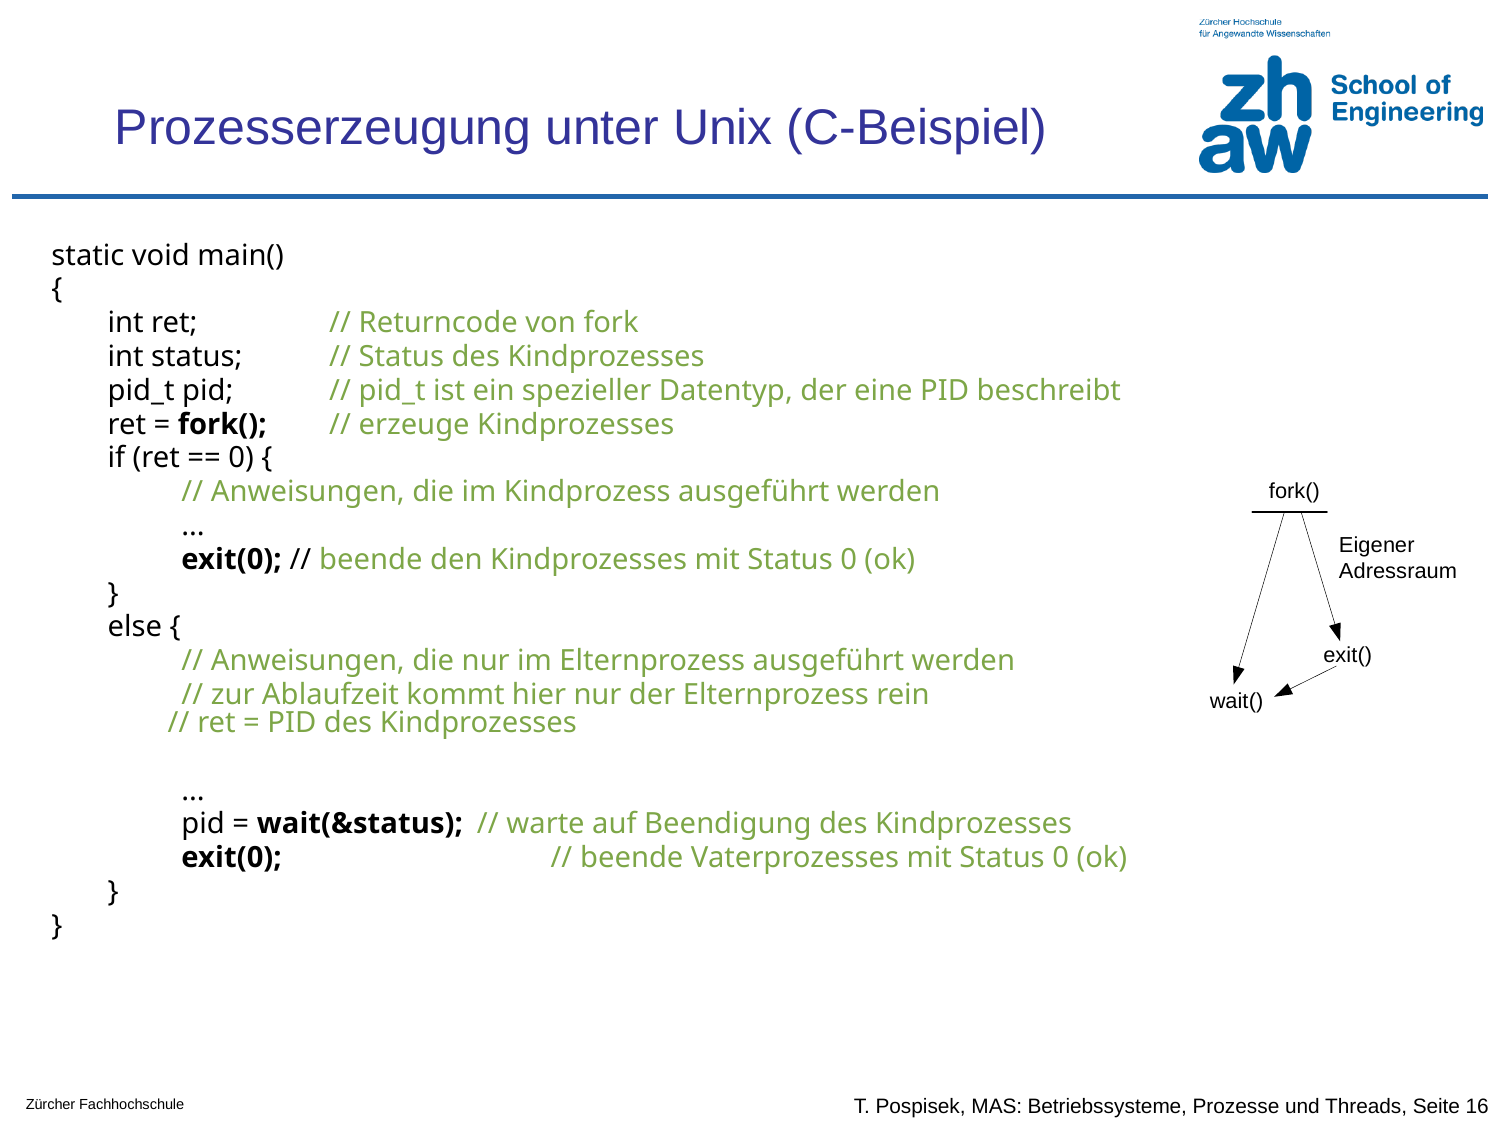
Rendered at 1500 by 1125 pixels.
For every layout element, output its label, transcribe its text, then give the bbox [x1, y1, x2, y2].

picture [1176, 450, 1500, 745]
title Prozesserzeugung unter Unix (C-Beispiel) [99, 50, 1379, 163]
picture [1199, 19, 1483, 173]
list static void main() { int ret; // Returncode von fork int status; // Status des Kindprozesses pid_t pid; // pid_t ist ein spezieller Datentyp, der eine PID beschreibt ret = fork(); // erzeuge Kindprozesses if (ret == 0) { // Anweisungen, die im Kindprozess ausgeführt werden ... exit(0); // beende den Kindprozesses mit Status 0 (ok) } else { // Anweisungen, die nur im Elternprozess ausgeführt werden // zur Ablaufzeit kommt hier nur der Elternprozess rein // ret = PID des Kindprozesses ... pid = wait(&status); // warte auf Beendigung des Kindprozesses exit(0); // beende Vaterprozesses mit Status 0 (ok) } } [36, 235, 1294, 1036]
